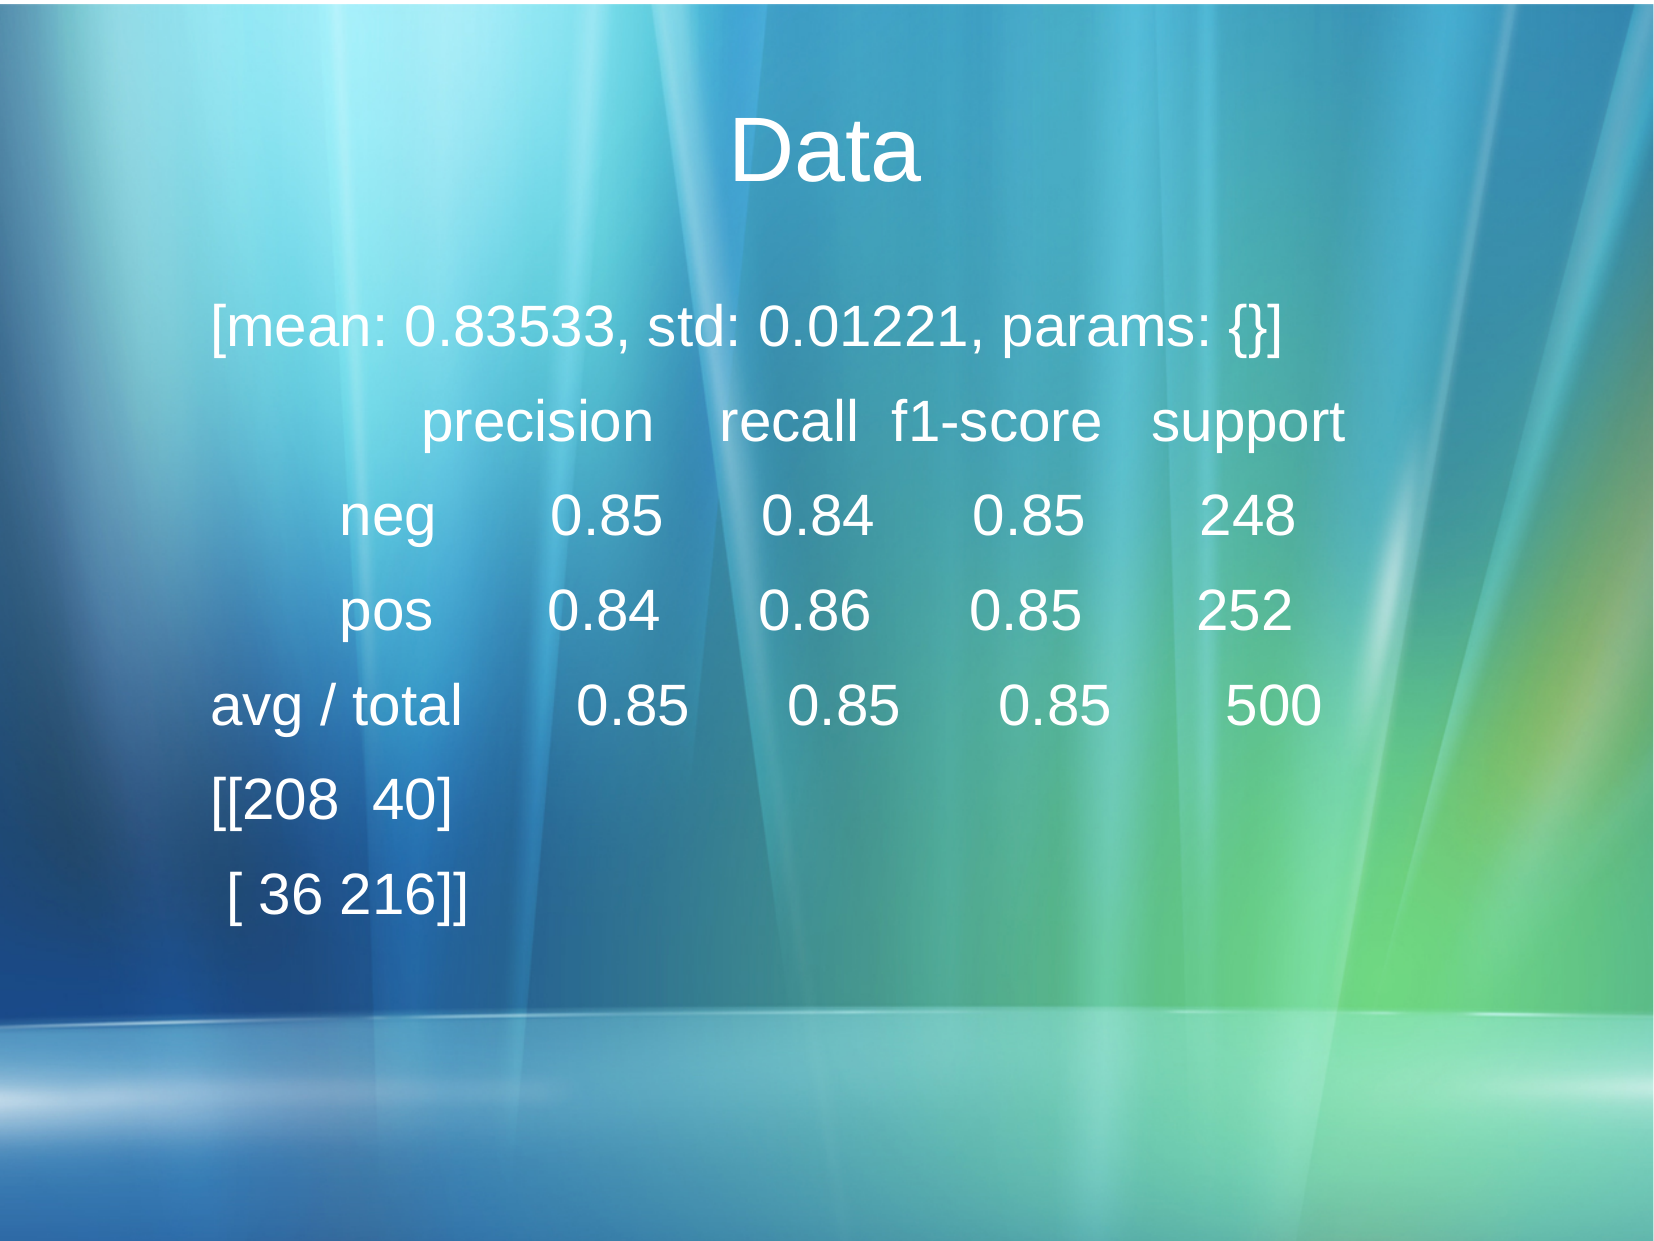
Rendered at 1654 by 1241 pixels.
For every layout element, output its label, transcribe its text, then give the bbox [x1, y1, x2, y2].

title Data [82, 49, 1568, 254]
list [mean: 0.83533, std: 0.01221, params: {}] precision recall f1-score support neg 0.85 0.84 0.85 248 pos 0.84 0.86 0.85 252 avg / total 0.85 0.85 0.85 500 [[208 40] [ 36 216]] [210, 290, 1535, 1006]
picture [0, 4, 1654, 1241]
